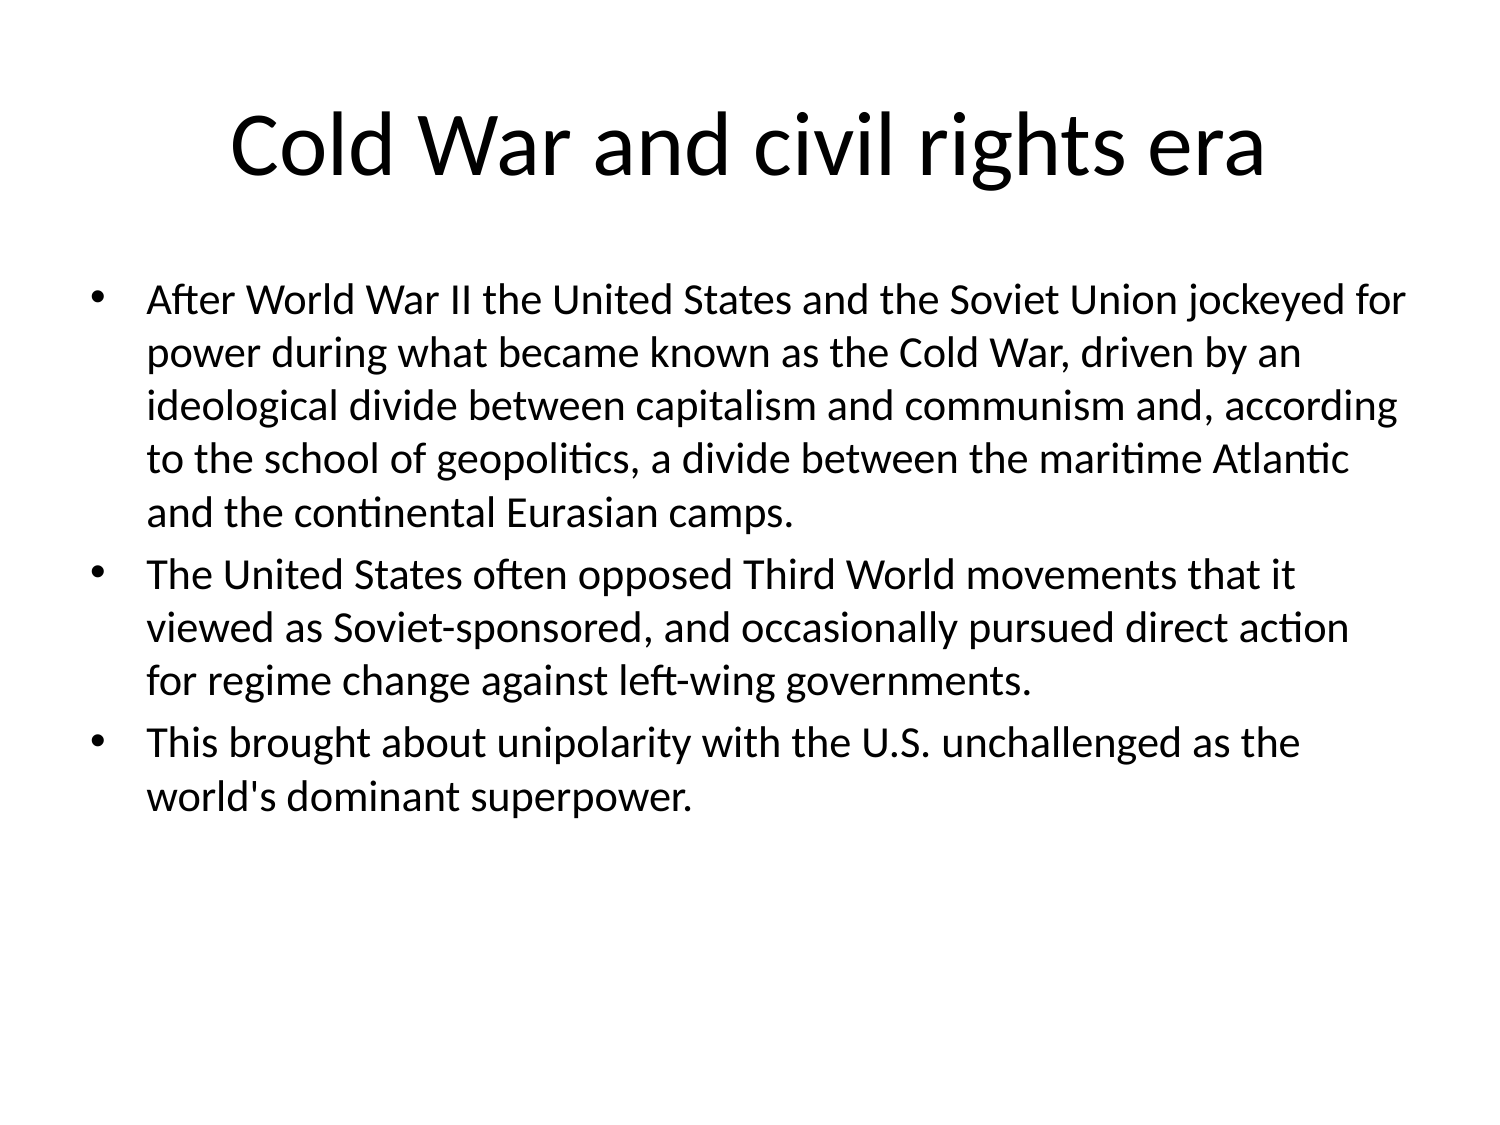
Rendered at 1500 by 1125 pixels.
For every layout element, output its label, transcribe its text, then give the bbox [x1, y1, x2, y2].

list After World War II the United States and the Soviet Union jockeyed for power during what became known as the Cold War, driven by an ideological divide between capitalism and communism and, according to the school of geopolitics, a divide between the maritime Atlantic and the continental Eurasian camps. The United States often opposed Third World movements that it viewed as Soviet-sponsored, and occasionally pursued direct action for regime change against left-wing governments. This brought about unipolarity with the U.S. unchallenged as the world's dominant superpower. [75, 262, 1425, 1005]
title Cold War and civil rights era [75, 45, 1425, 233]
